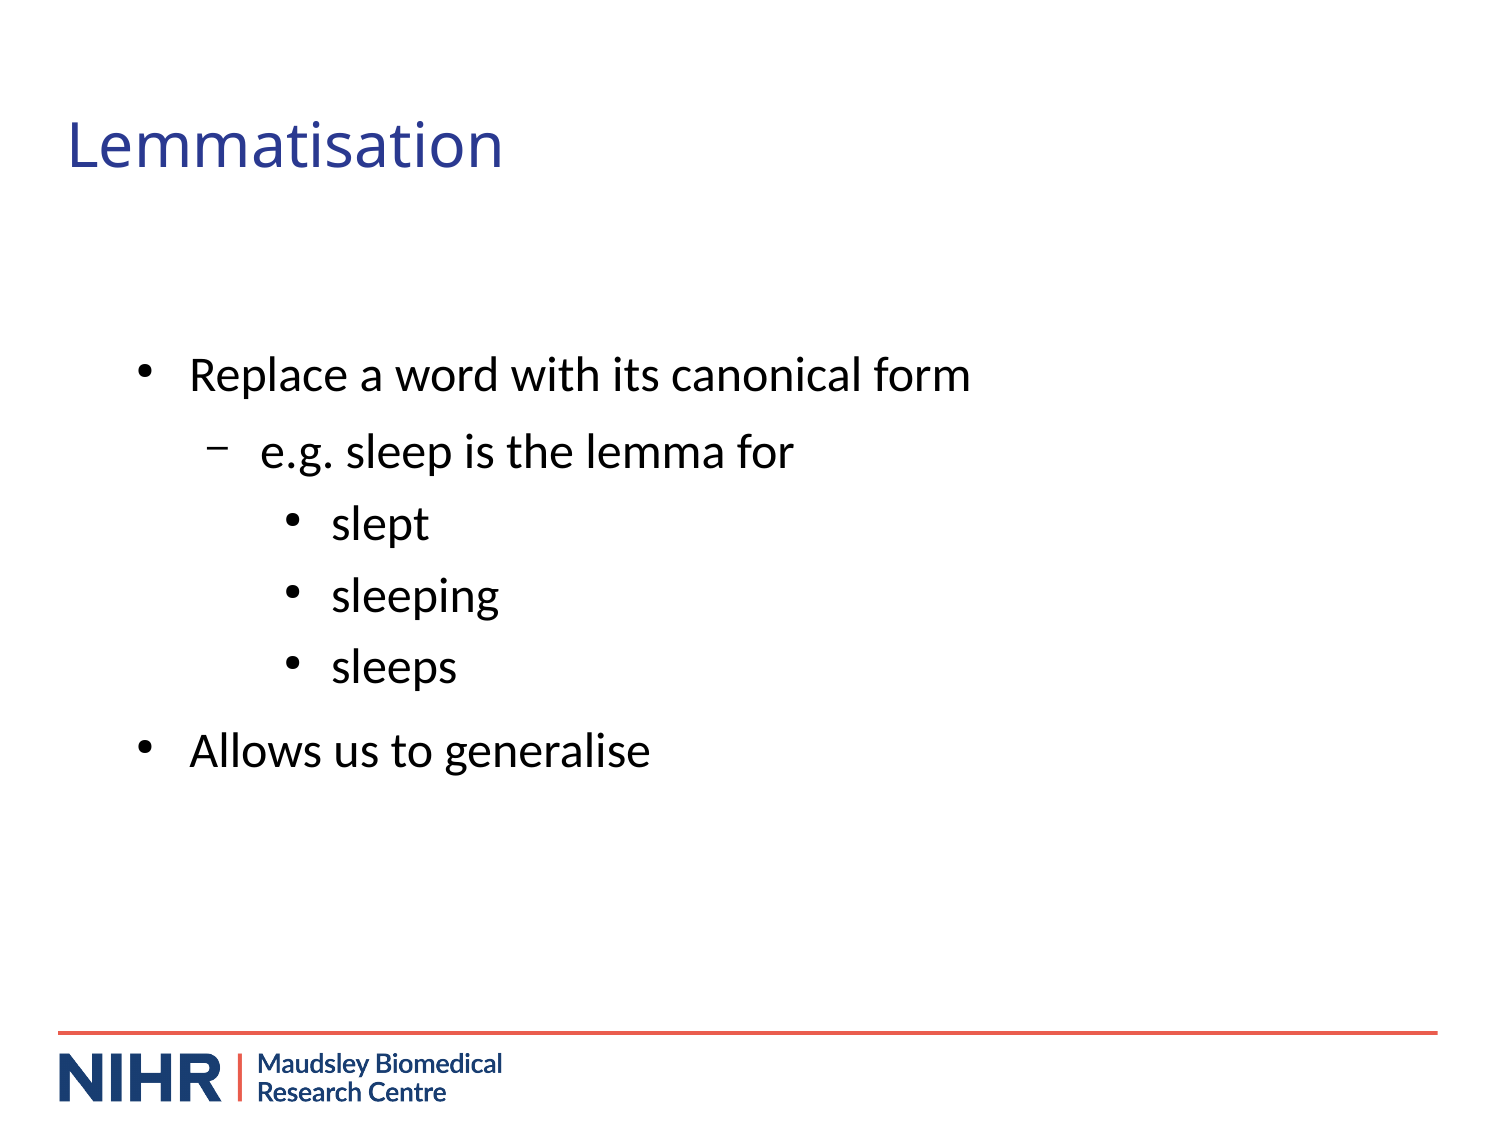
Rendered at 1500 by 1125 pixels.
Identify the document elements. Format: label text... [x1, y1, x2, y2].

title Lemmatisation [51, 89, 1449, 223]
picture [29, 1018, 531, 1125]
list Replace a word with its canonical form e.g. sleep is the lemma for slept sleeping sleeps Allows us to generalise [118, 258, 1394, 922]
